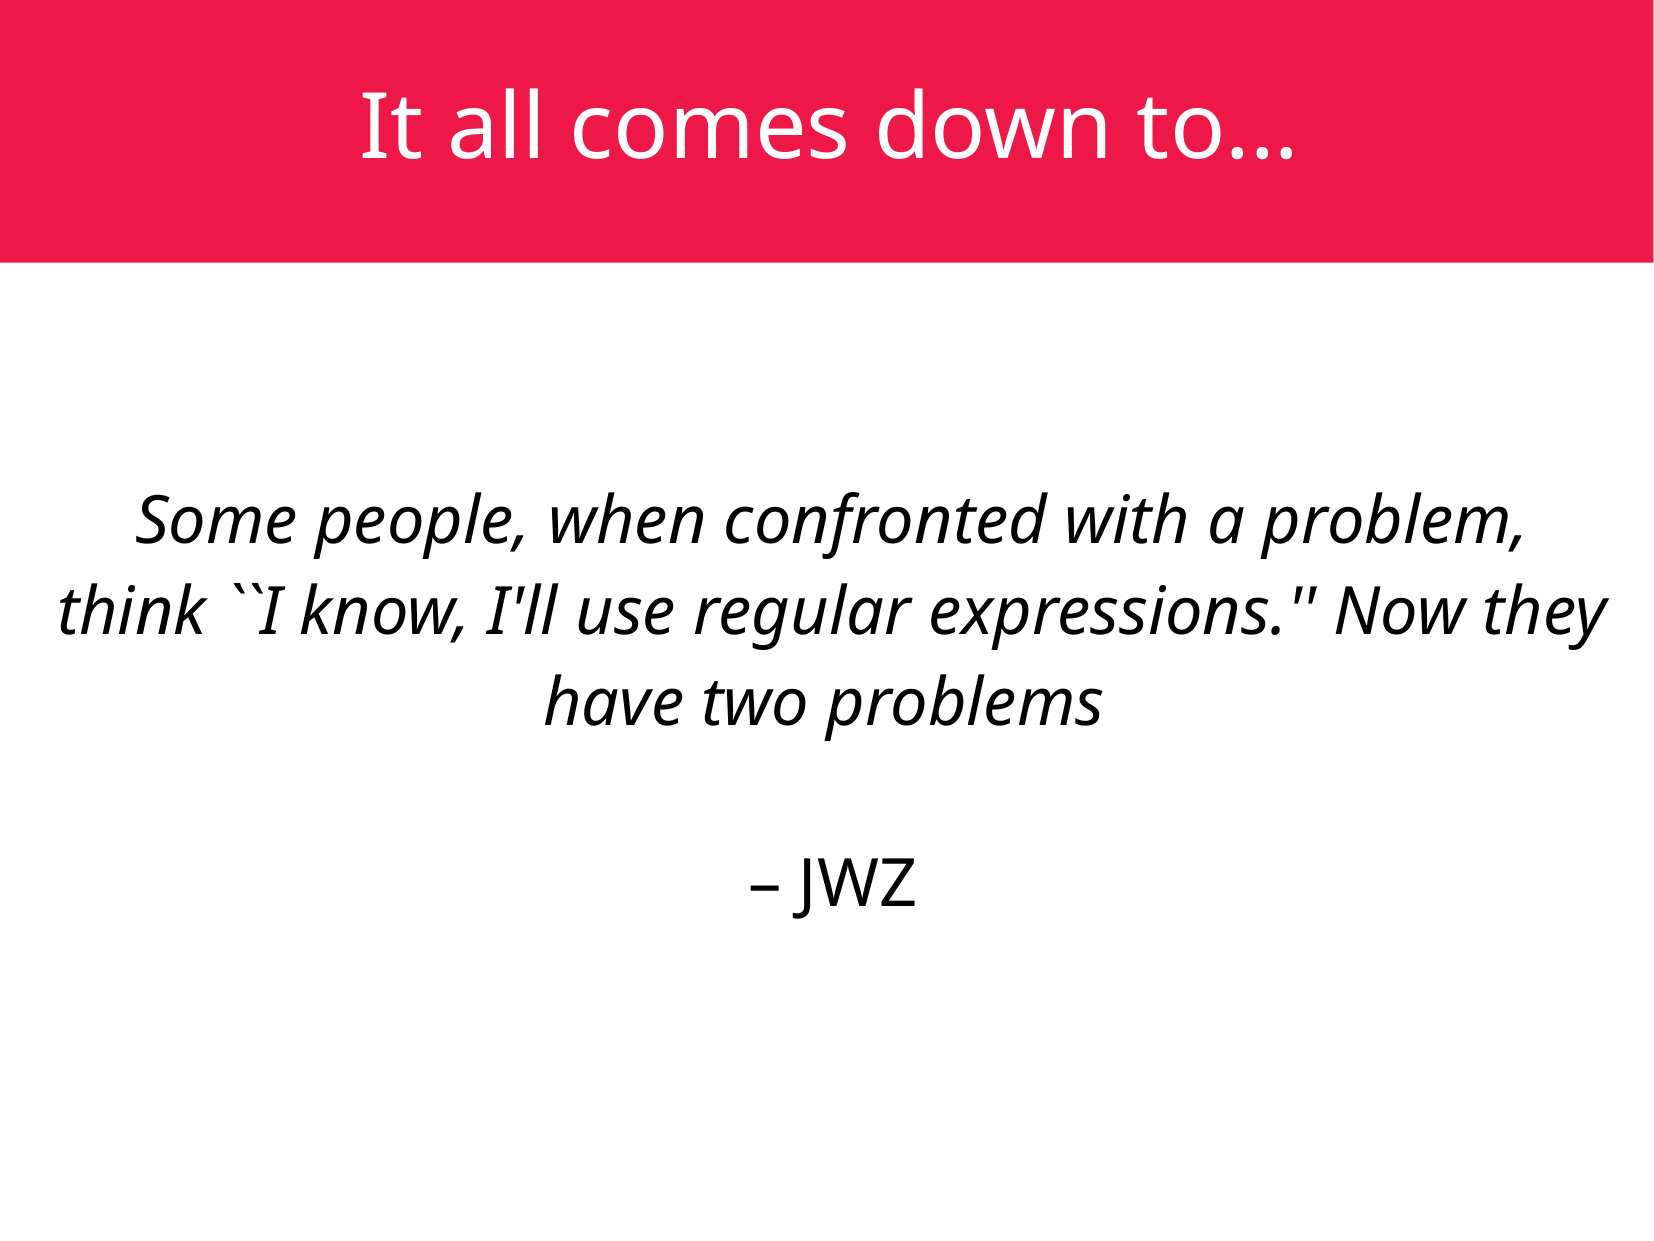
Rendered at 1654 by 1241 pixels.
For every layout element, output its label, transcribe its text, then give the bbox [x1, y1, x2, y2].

subtitle Some people, when confronted with a problem, think ``I know, I'll use regular expressions.'' Now they have two problems – JWZ [53, 290, 1613, 1109]
title It all comes down to... [47, 19, 1613, 228]
